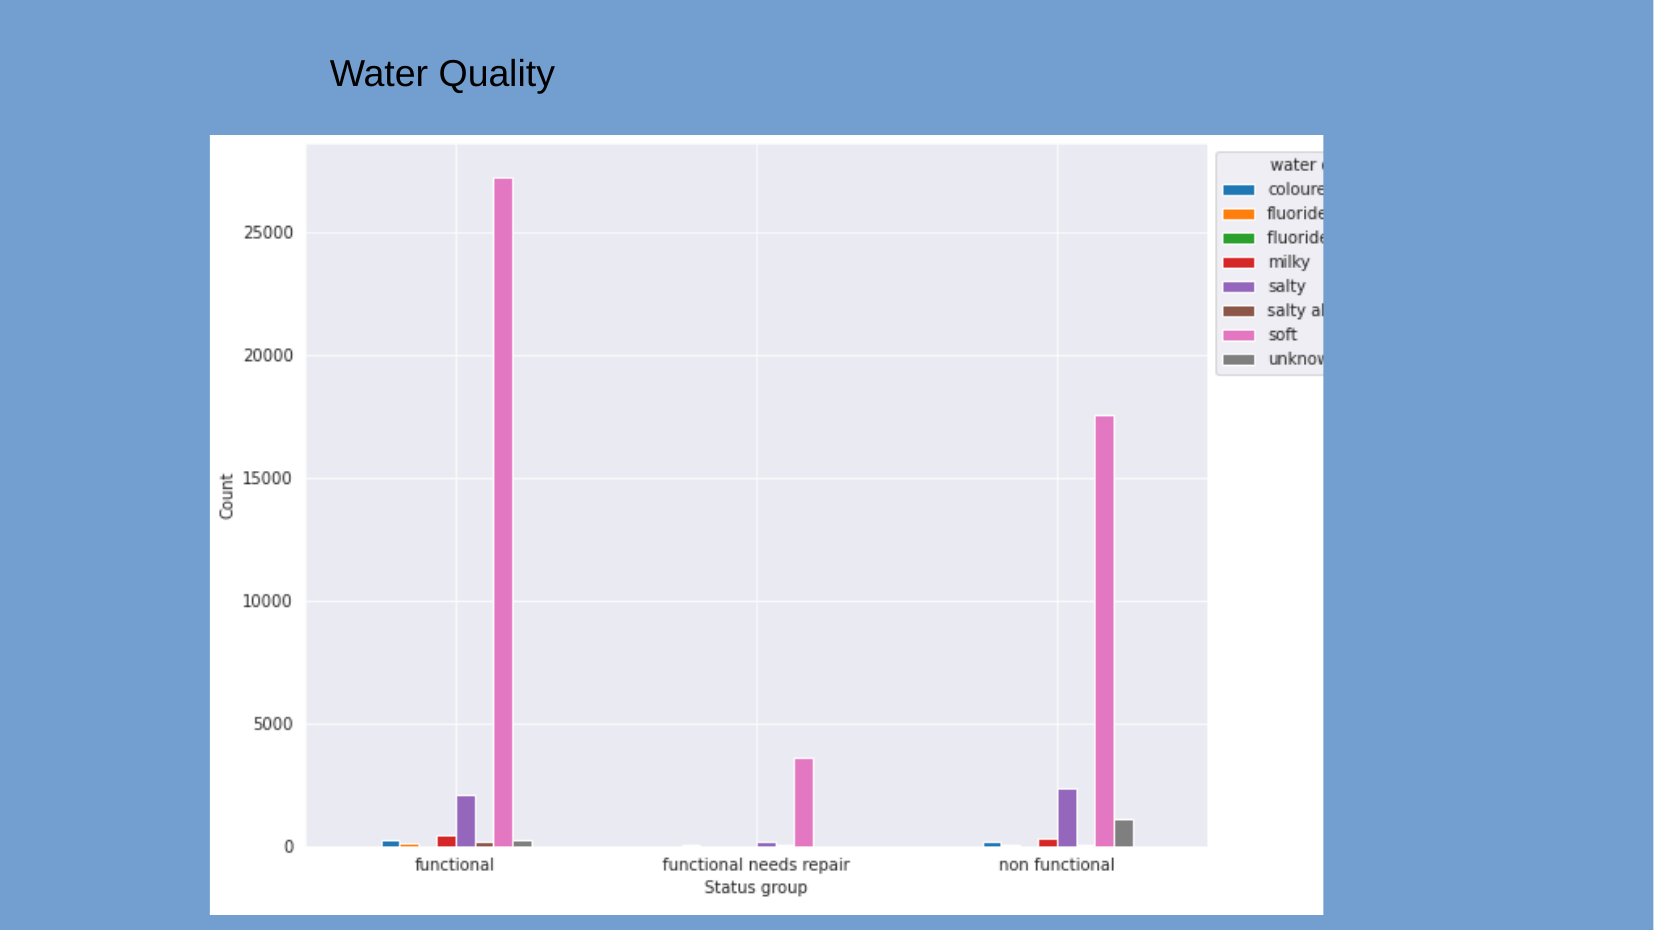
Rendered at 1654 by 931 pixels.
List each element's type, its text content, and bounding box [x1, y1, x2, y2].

text_box Water Quality [315, 45, 811, 102]
picture [209, 135, 1324, 915]
